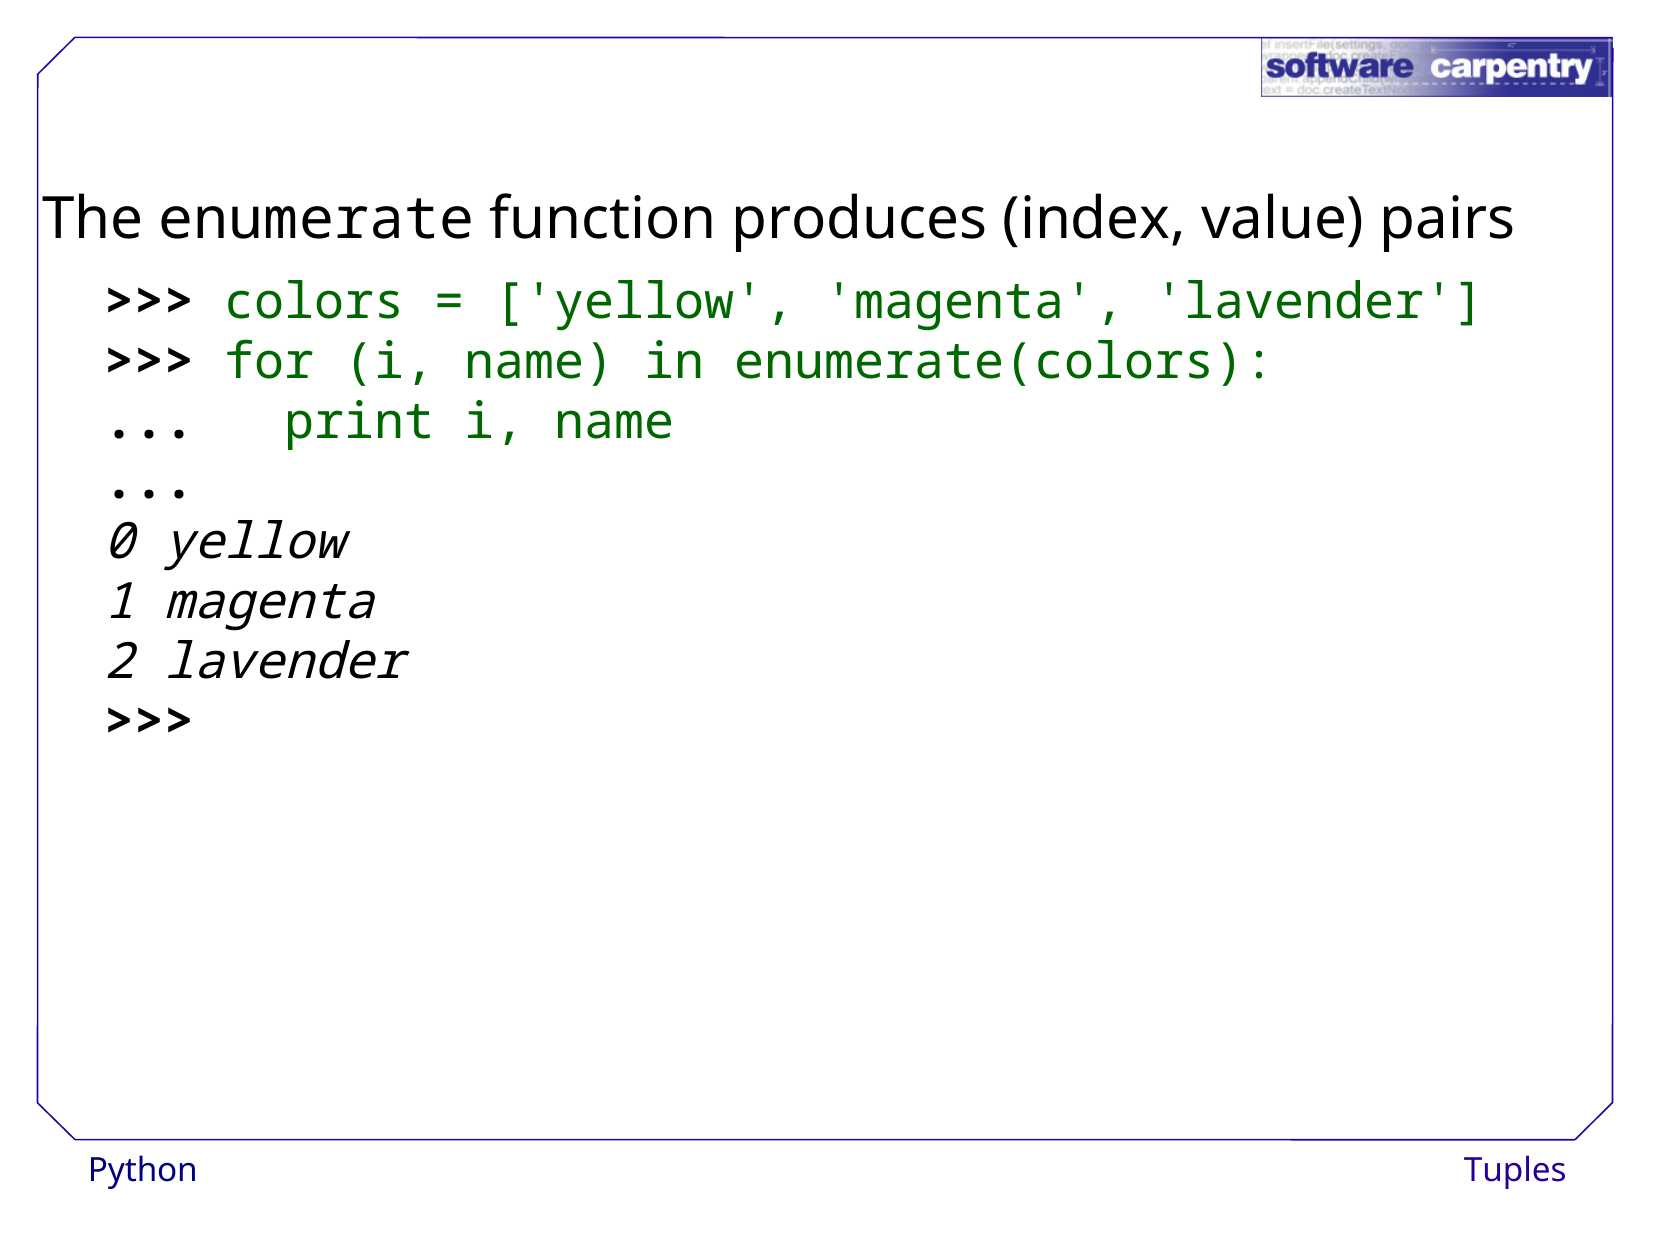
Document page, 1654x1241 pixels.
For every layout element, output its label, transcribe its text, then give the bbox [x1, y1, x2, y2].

text_box >>> colors = ['yellow', 'magenta', 'lavender'] >>> for (i, name) in enumerate(colors): ... print i, name ... 0 yellow 1 magenta 2 lavender >>> [89, 260, 1319, 828]
picture [1261, 39, 1613, 97]
text_box The enumerate function produces (index, value) pairs [27, 138, 1654, 259]
